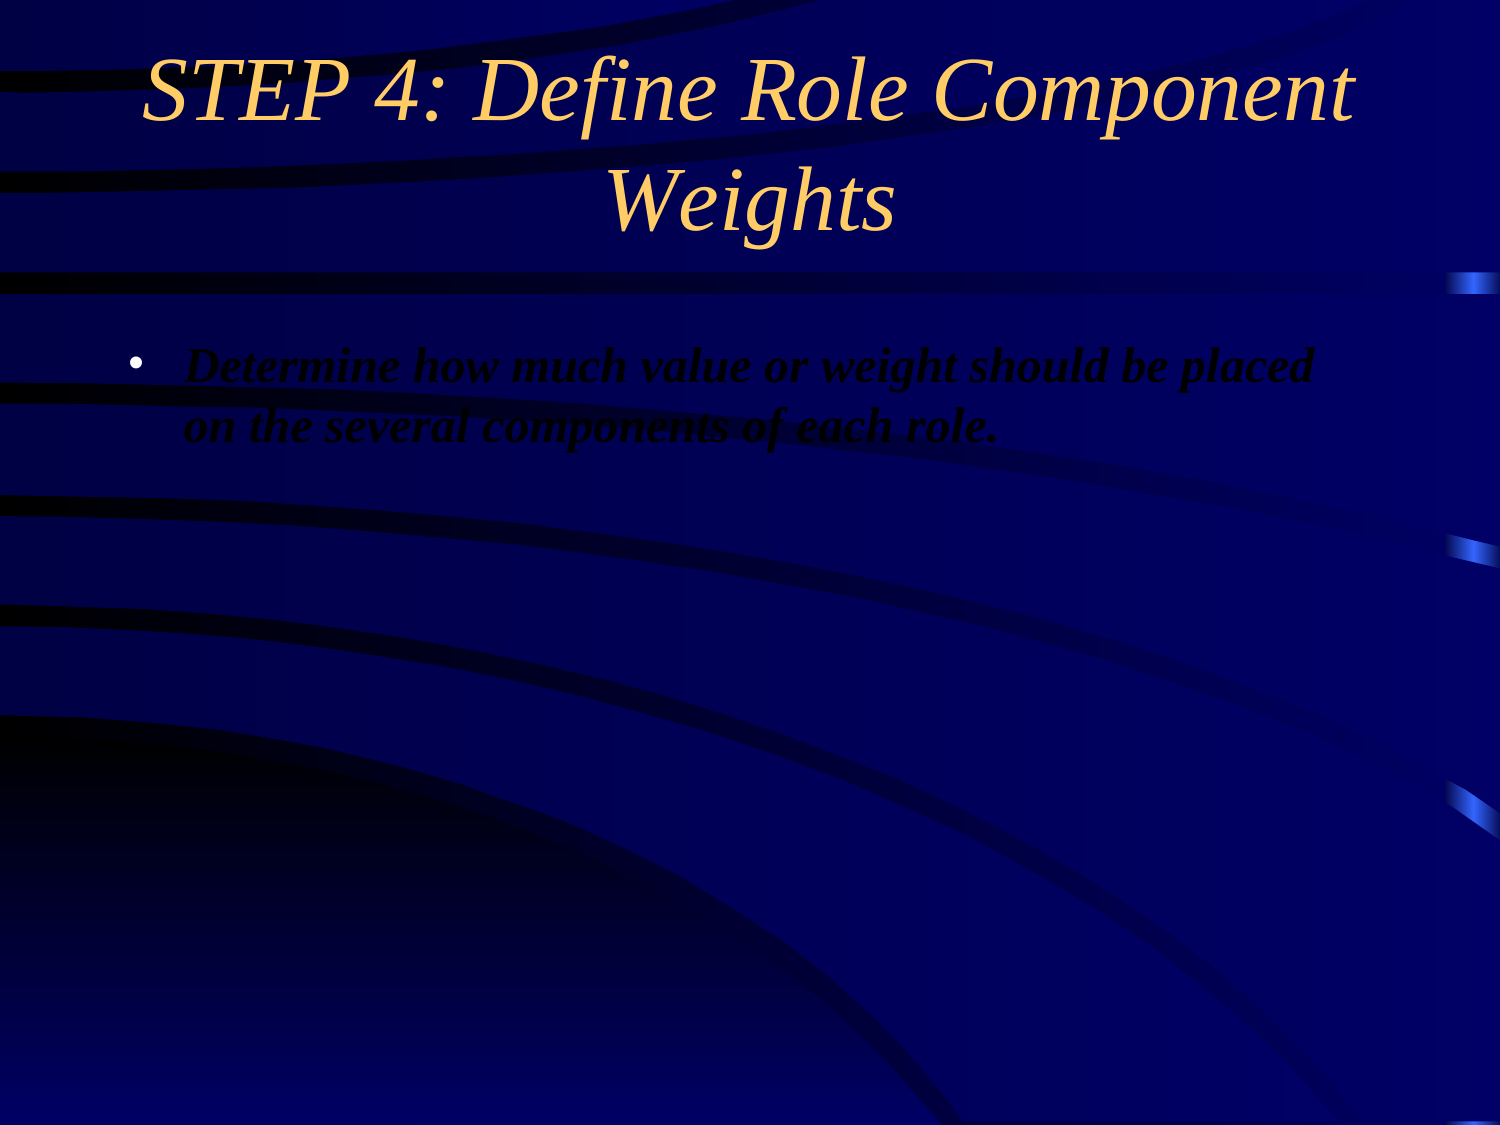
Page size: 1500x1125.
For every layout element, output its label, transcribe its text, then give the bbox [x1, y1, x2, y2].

list Determine how much value or weight should be placed on the several components of each role. [112, 324, 1388, 1000]
title STEP 4: Define Role Component Weights [112, 99, 1388, 288]
